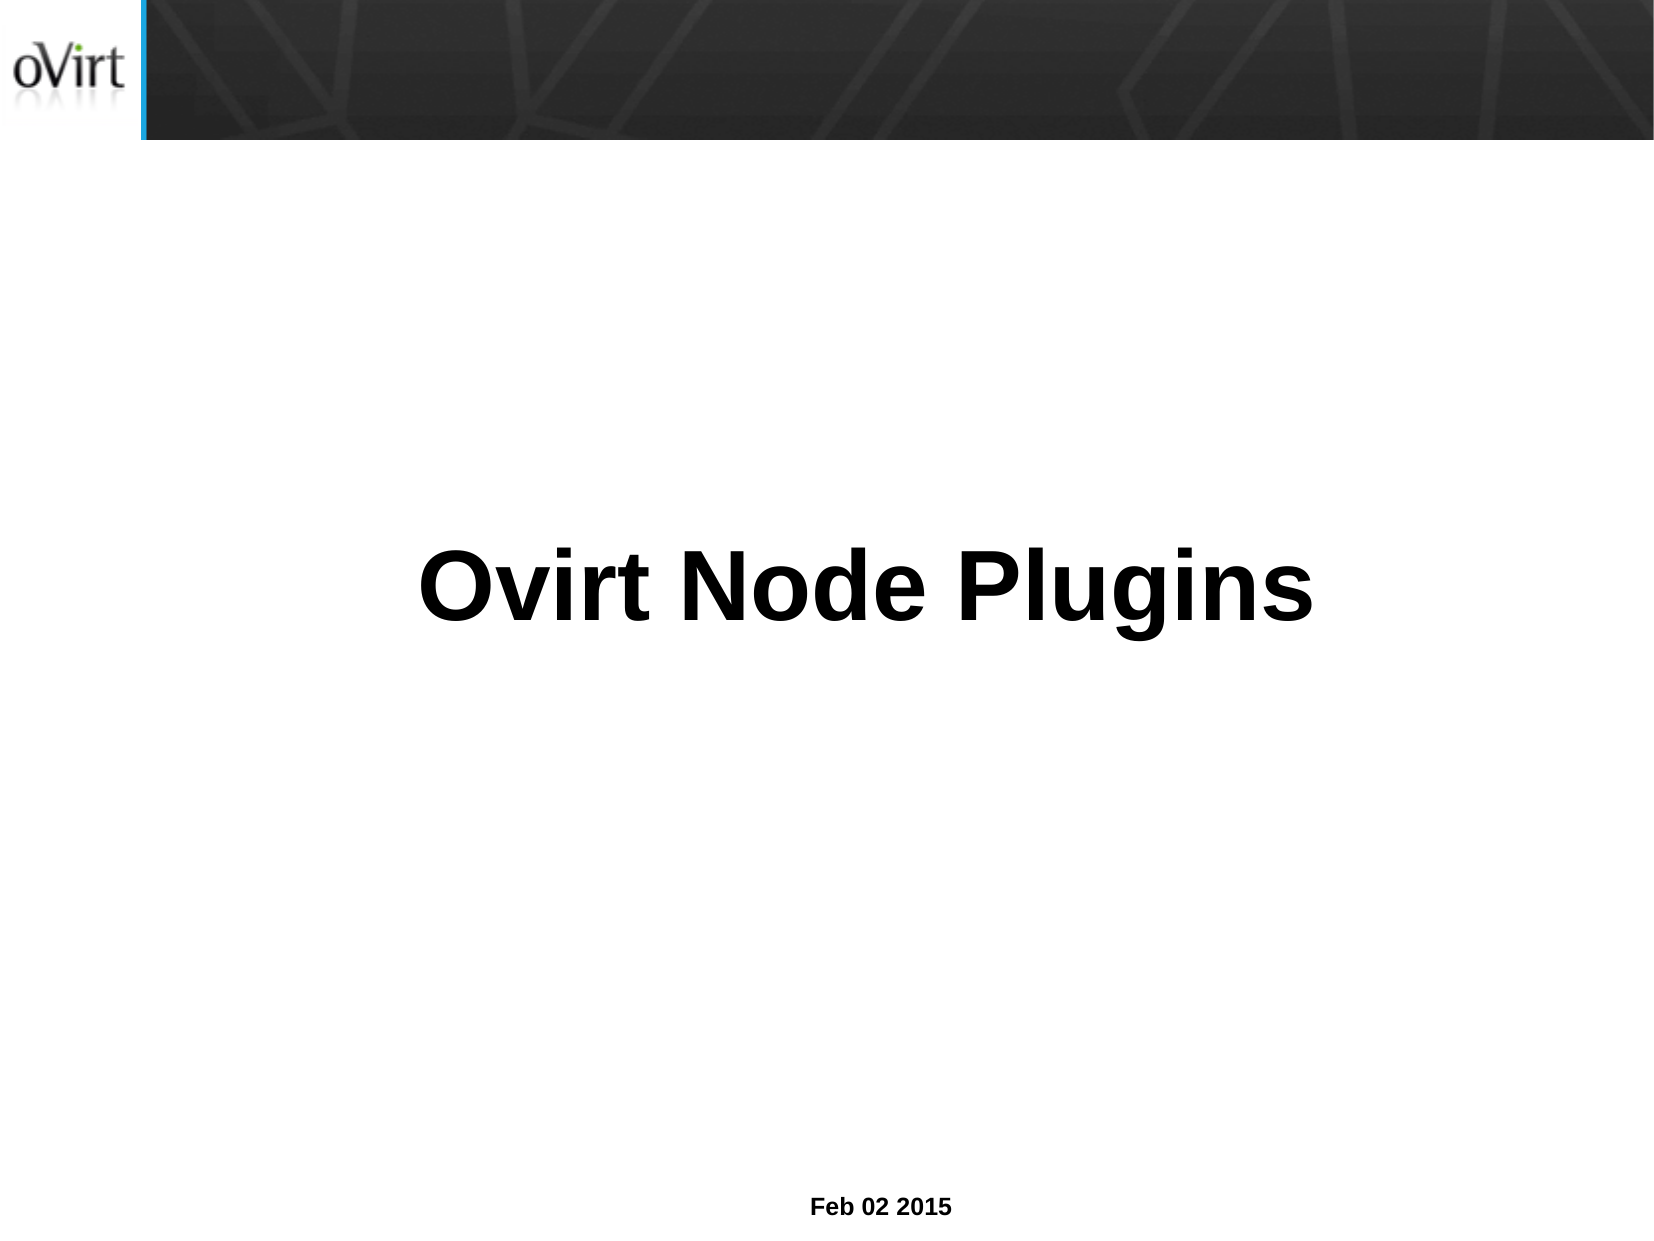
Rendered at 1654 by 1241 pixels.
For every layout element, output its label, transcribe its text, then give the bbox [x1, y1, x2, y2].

text_box Ovirt Node Plugins [236, 522, 1359, 873]
picture [0, 0, 1654, 140]
